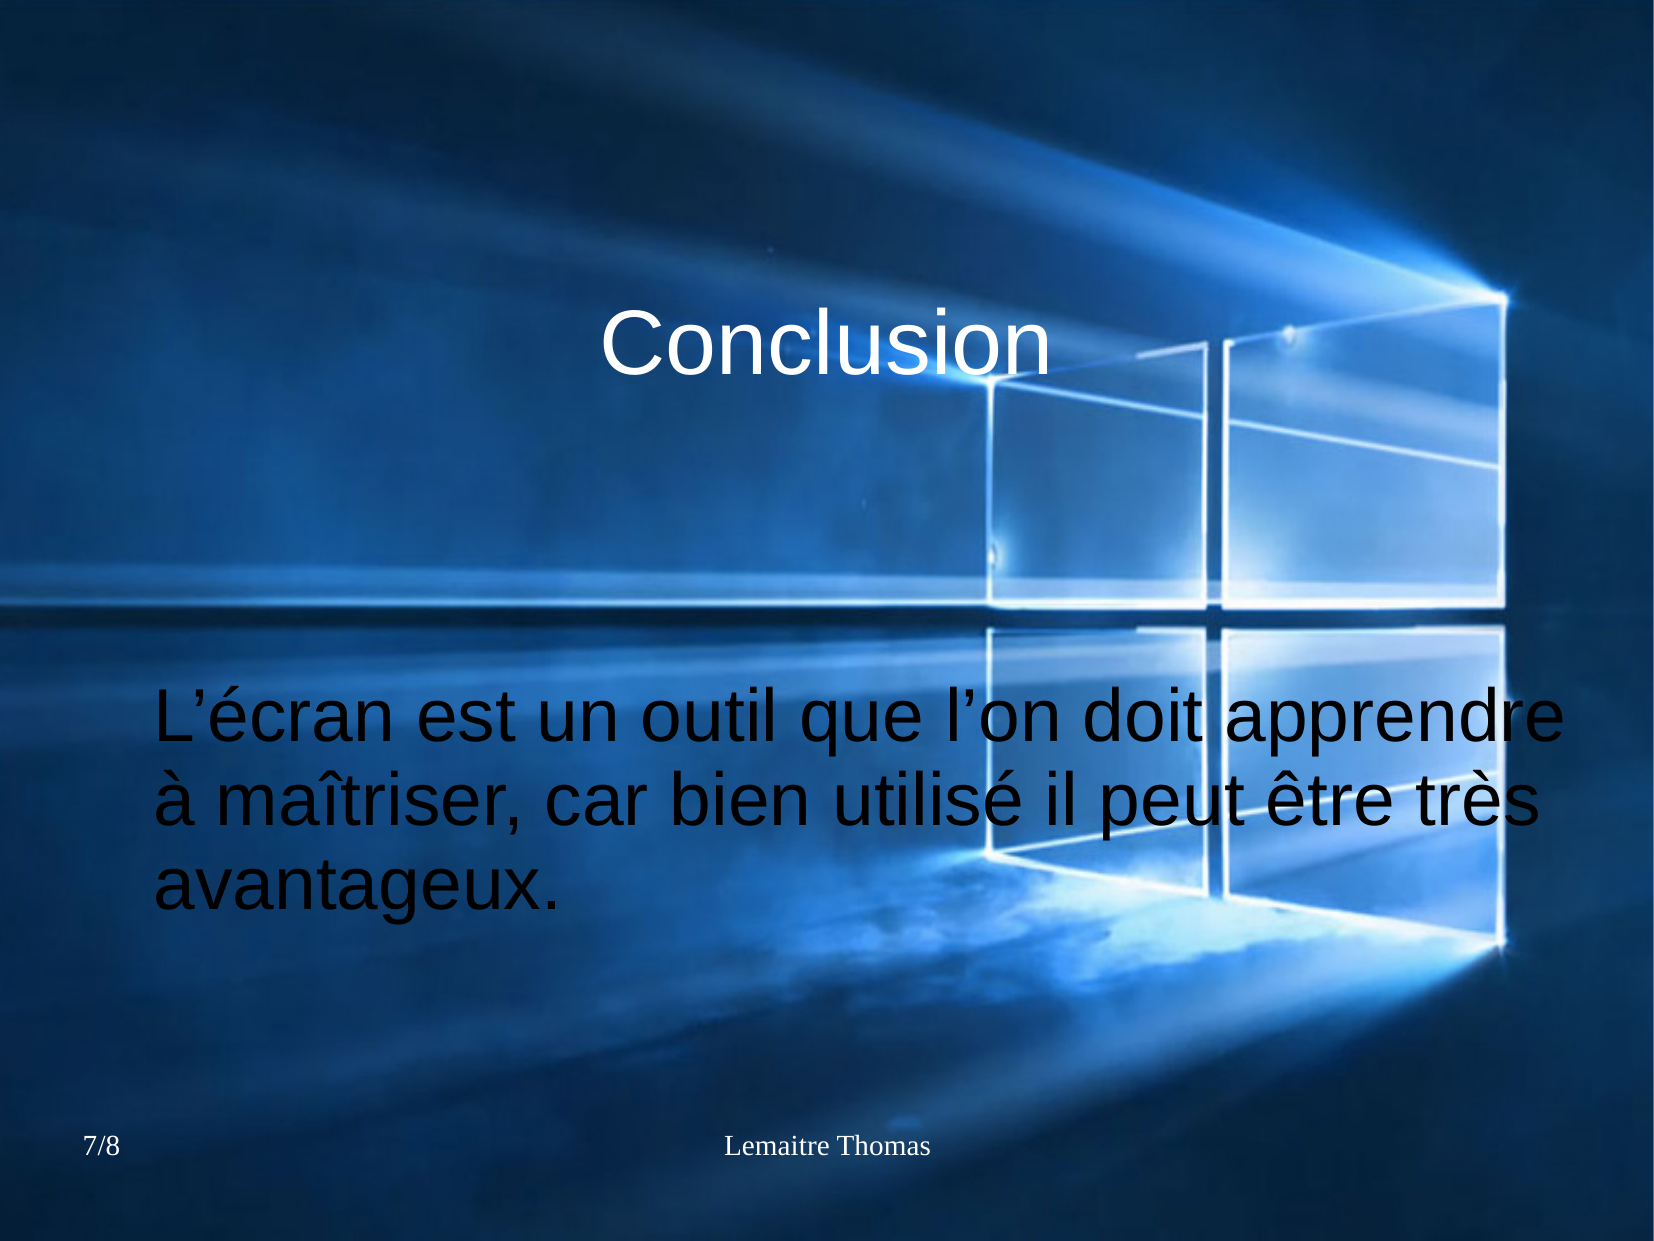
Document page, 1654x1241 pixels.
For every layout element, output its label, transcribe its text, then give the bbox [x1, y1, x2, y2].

picture [0, 0, 1654, 1241]
title Conclusion [82, 248, 1571, 438]
list L’écran est un outil que l’on doit apprendre à maîtriser, car bien utilisé il peut être très avantageux. [82, 673, 1571, 1016]
